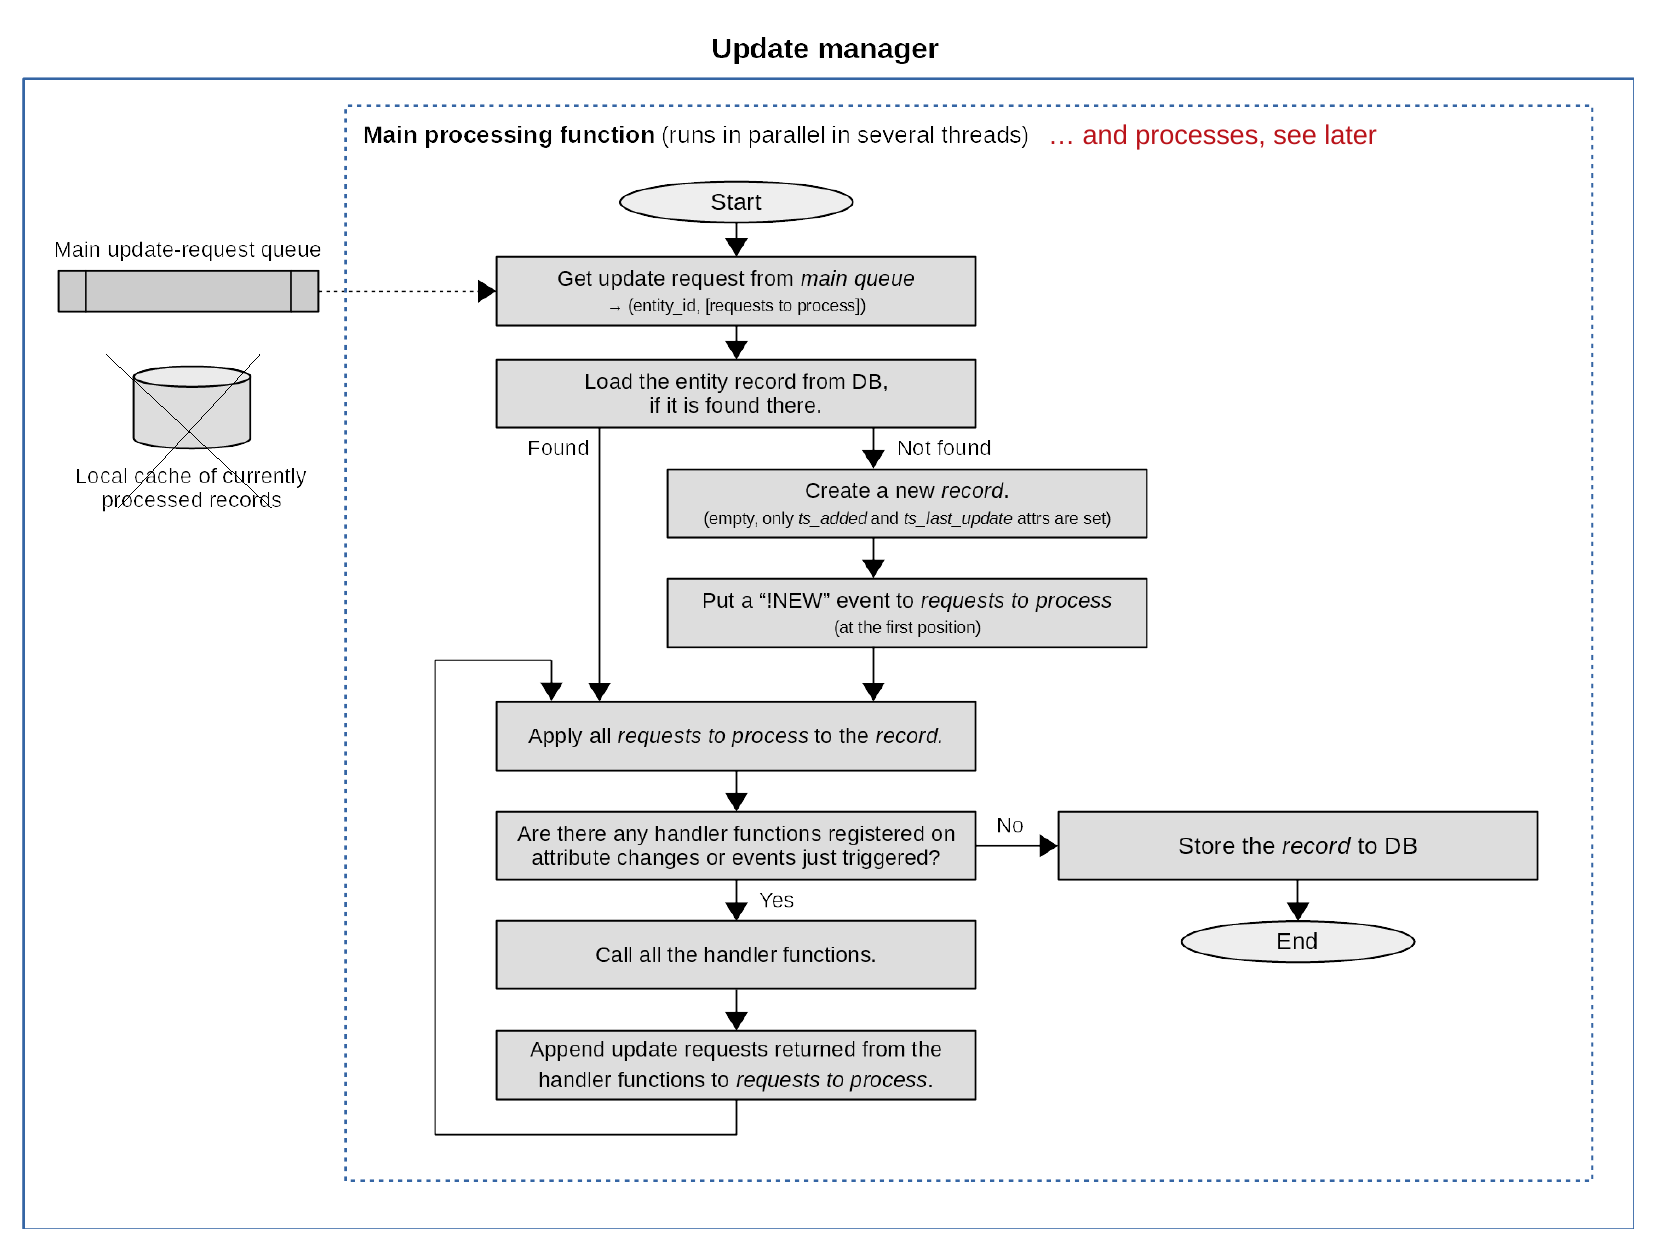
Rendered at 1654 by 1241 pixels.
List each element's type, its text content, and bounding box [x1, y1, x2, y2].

picture [22, 23, 1634, 1229]
text_box … and processes, see later [1033, 112, 1447, 160]
